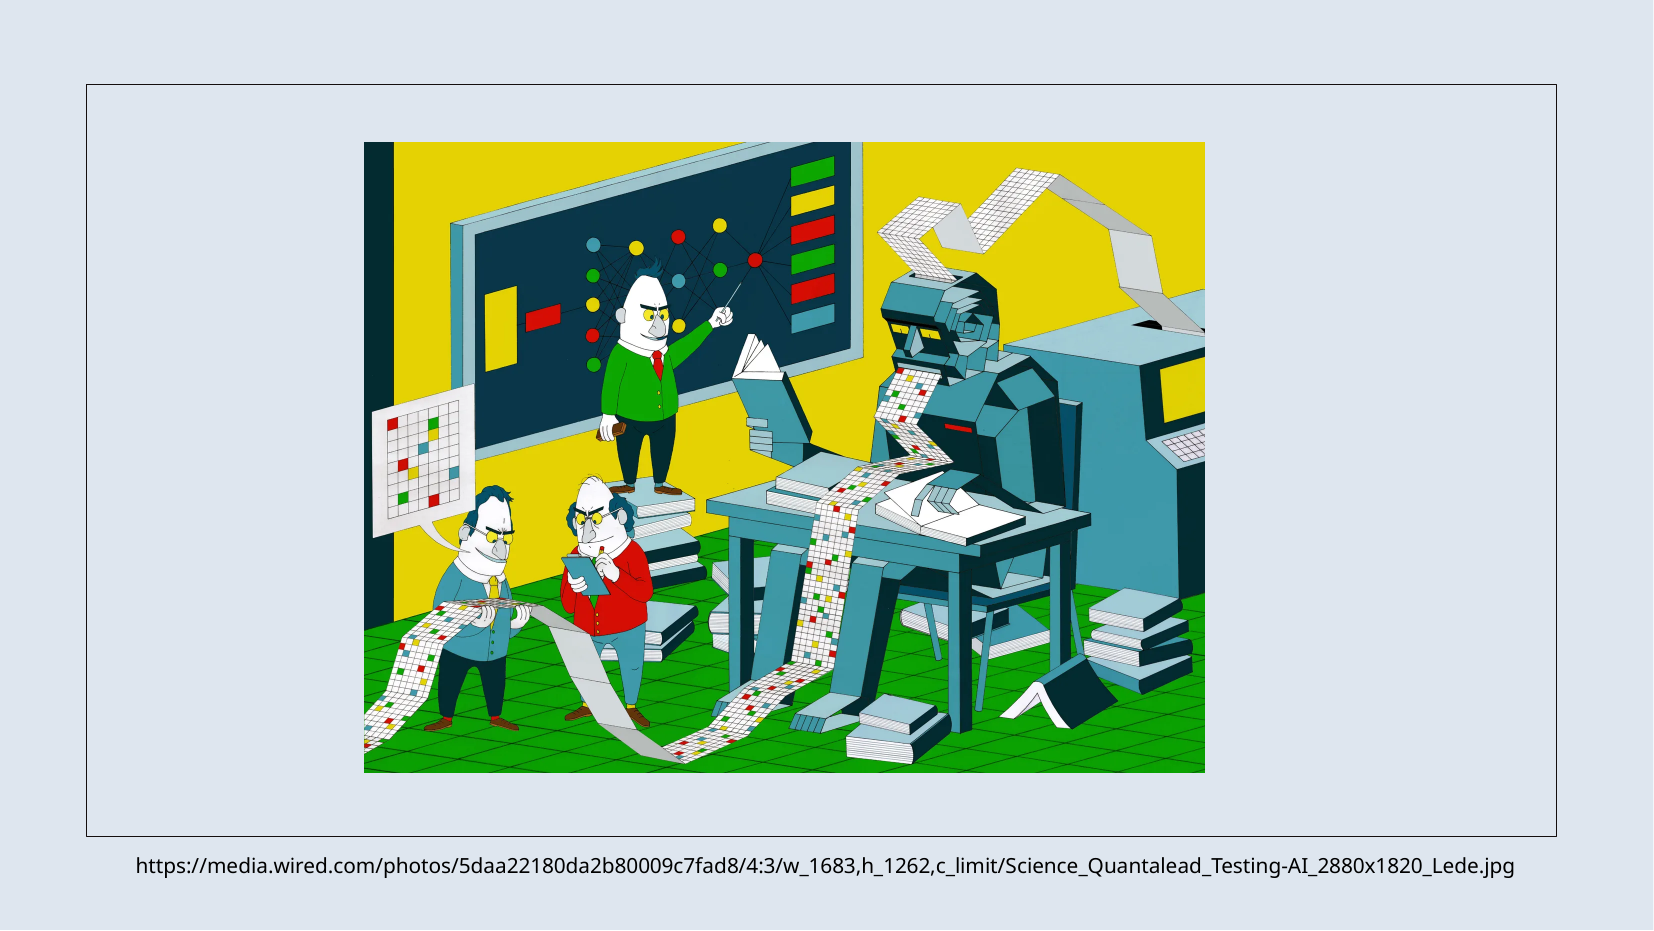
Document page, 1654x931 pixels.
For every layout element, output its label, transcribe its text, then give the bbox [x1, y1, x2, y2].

list https://media.wired.com/photos/5daa22180da2b80009c7fad8/4:3/w_1683,h_1262,c_limit/Science_Quantalead_Testing-AI_2880x1820_Lede.jpg [7, 850, 1643, 931]
text_box [86, 84, 1557, 837]
picture [364, 142, 1205, 773]
